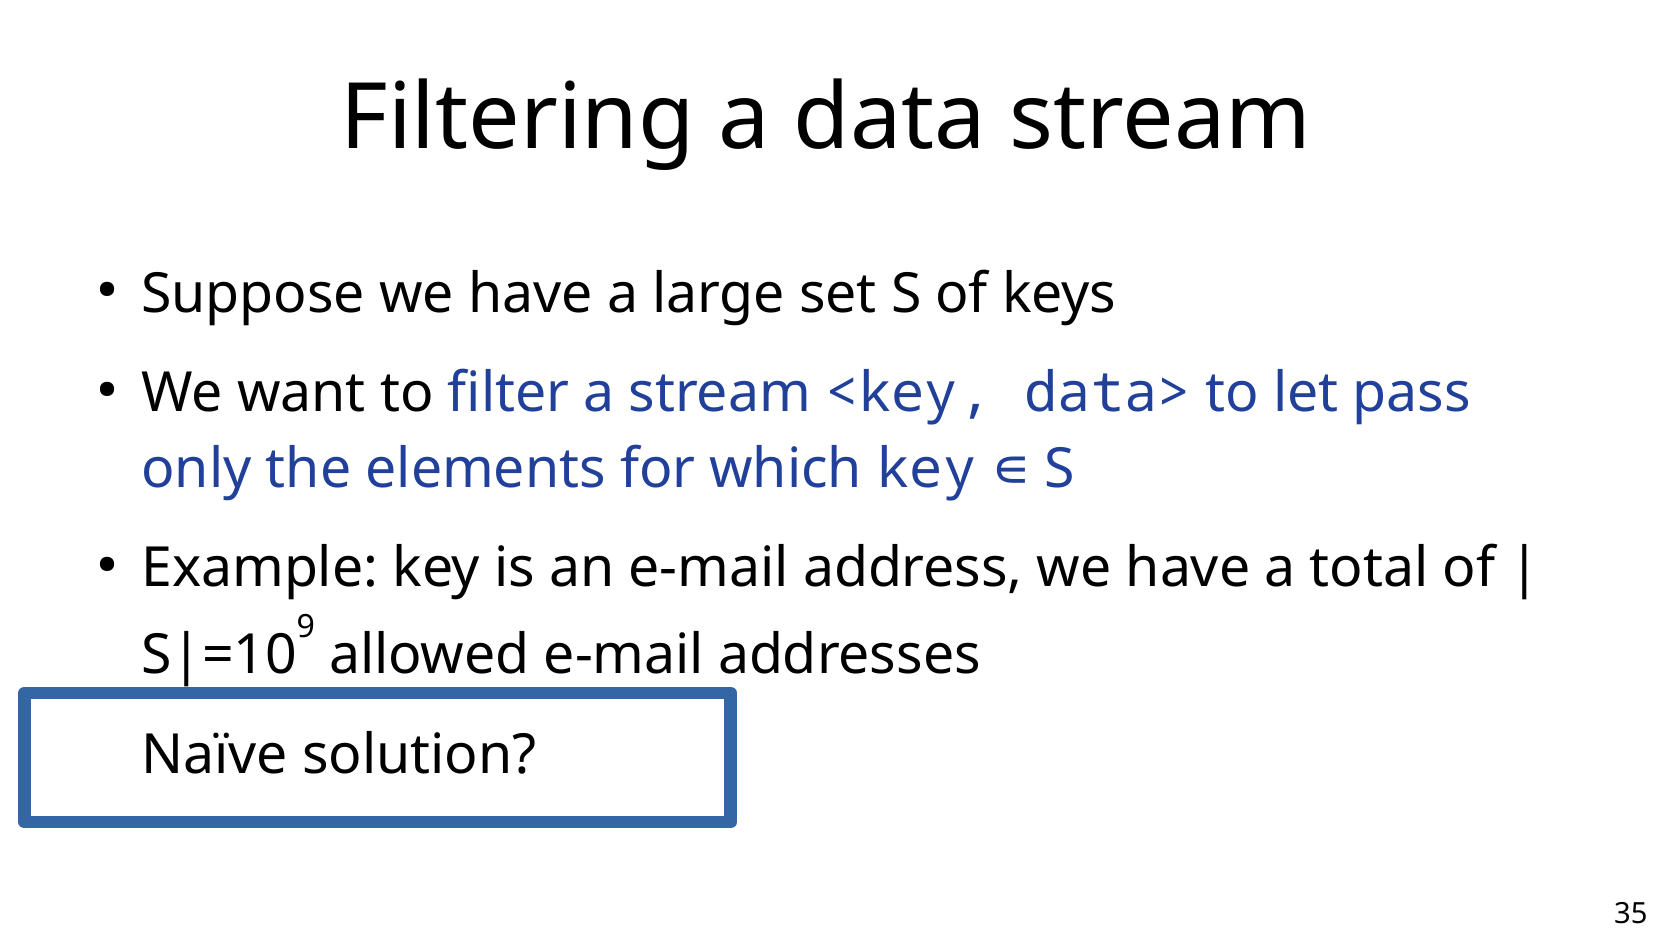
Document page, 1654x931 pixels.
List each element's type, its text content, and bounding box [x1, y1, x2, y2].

list Suppose we have a large set S of keys We want to filter a stream <key, data> to let pass only the elements for which key ∊ S Example: key is an e-mail address, we have a total of |S|=109 allowed e-mail addresses Naïve solution? [82, 253, 1571, 793]
title Filtering a data stream [82, 1, 1571, 226]
list Suppose we have a large set S of keys We want to filter a stream <key, data> to let pass only the elements for which key ∊ S Example: key is an e-mail address, we have a total of |S|=109 allowed e-mail addresses Naïve solution? [82, 699, 724, 793]
